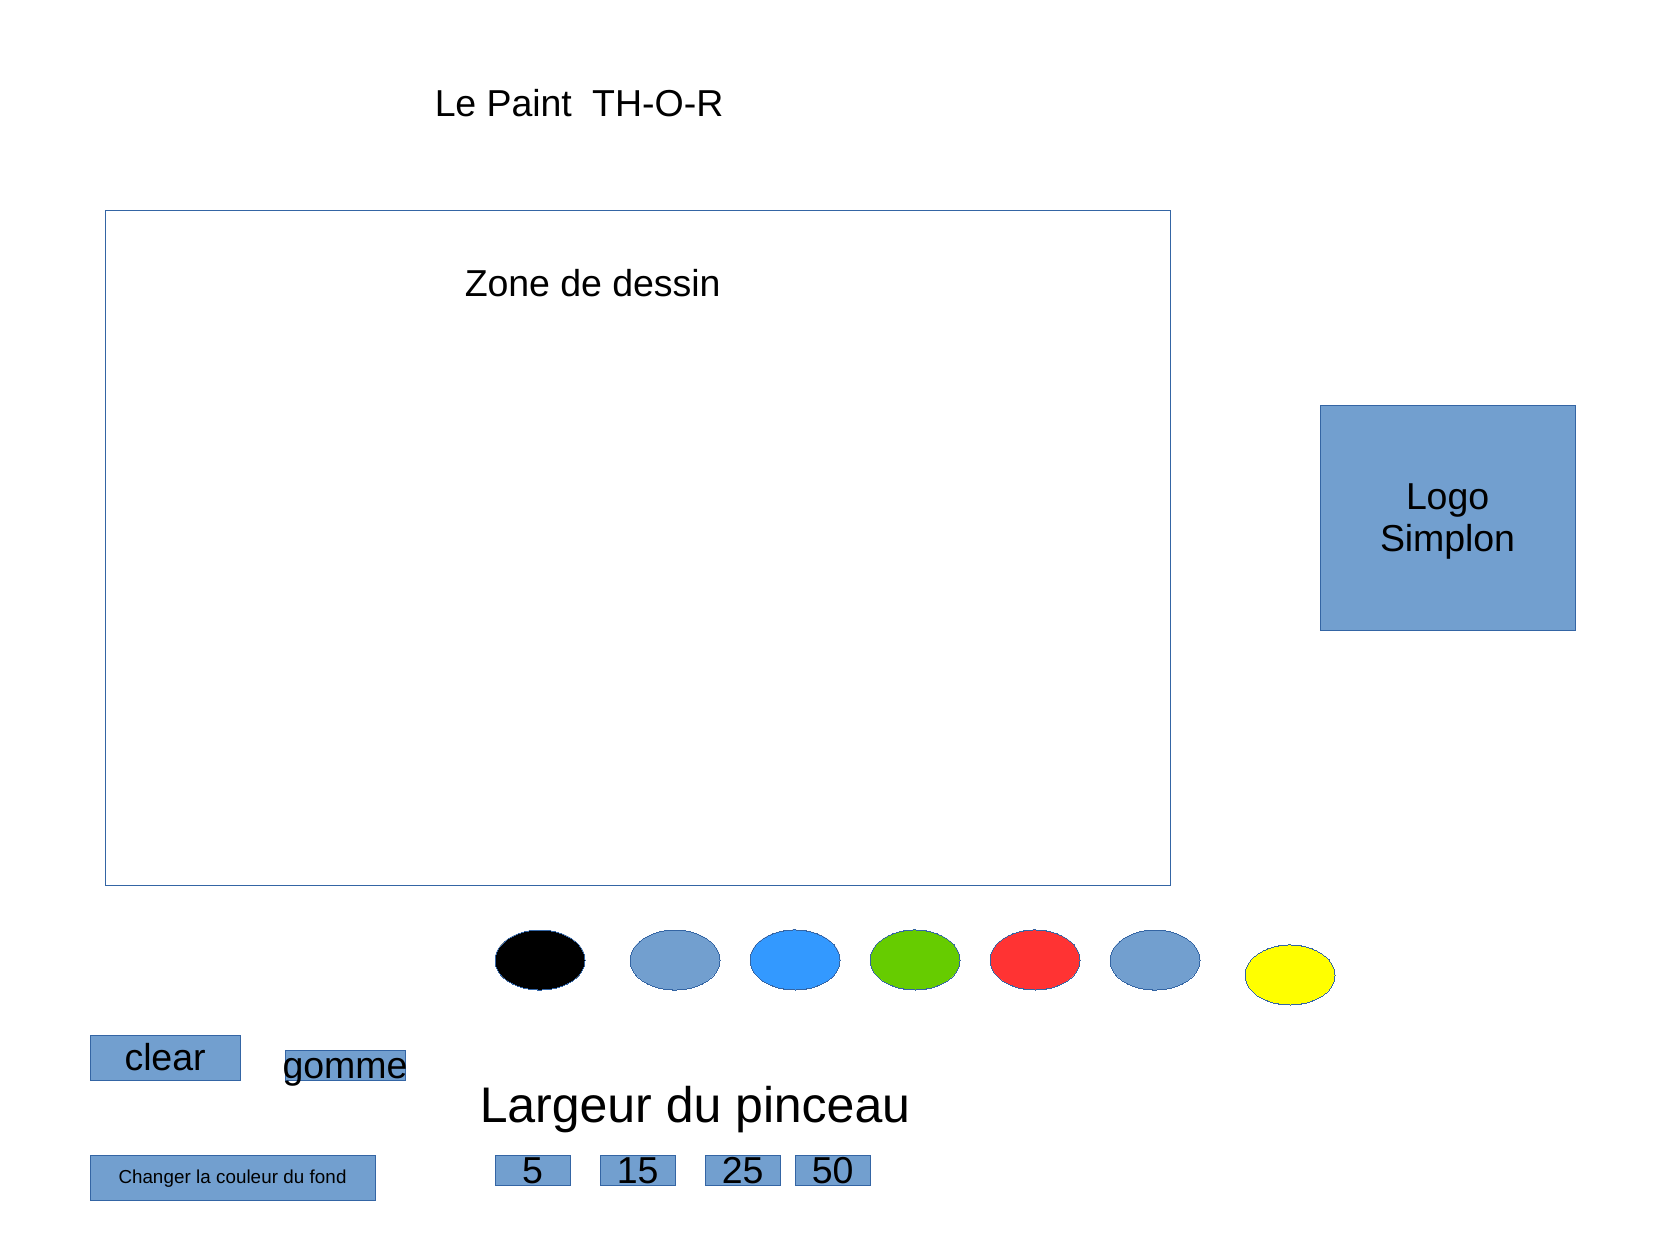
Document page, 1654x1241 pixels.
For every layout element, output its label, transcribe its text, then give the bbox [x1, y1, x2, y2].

text_box 15 [600, 1155, 676, 1186]
text_box clear [90, 1035, 241, 1081]
text_box [750, 929, 841, 991]
text_box [1110, 930, 1201, 991]
text_box [990, 929, 1081, 991]
text_box [105, 210, 1171, 886]
text_box 5 [495, 1155, 571, 1186]
text_box Zone de dessin [450, 255, 886, 312]
text_box [1245, 944, 1336, 1006]
text_box [630, 930, 721, 991]
text_box gomme [287, 1060, 297, 1076]
text_box Le Paint TH-O-R [420, 75, 1366, 132]
text_box Logo Simplon [1320, 405, 1576, 631]
text_box gomme [285, 1050, 406, 1081]
text_box 50 [795, 1155, 871, 1186]
text_box 25 [705, 1155, 781, 1186]
text_box [495, 930, 586, 991]
text_box Changer la couleur du fond [90, 1155, 376, 1201]
text_box Largeur du pinceau [465, 1069, 1066, 1141]
text_box [870, 929, 961, 991]
